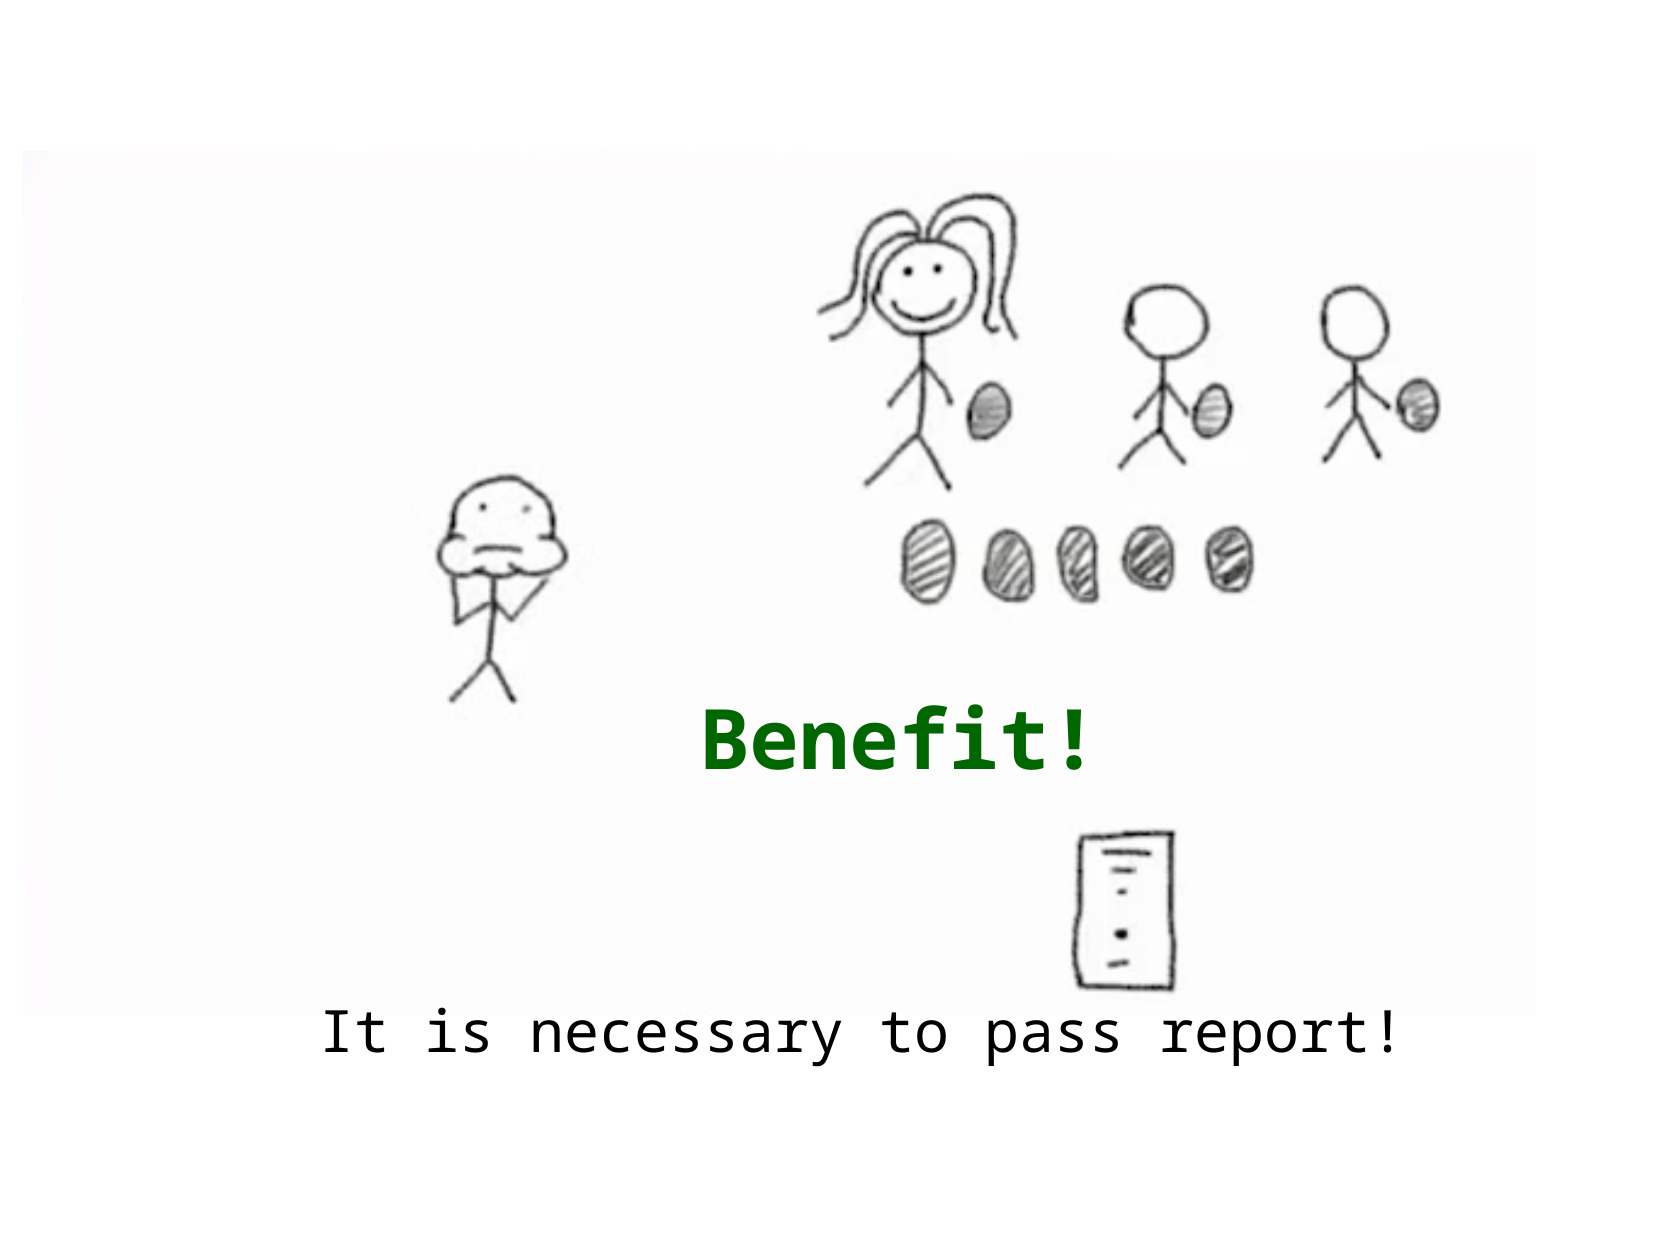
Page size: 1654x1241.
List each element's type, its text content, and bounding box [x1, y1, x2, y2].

text_box Benefit! [685, 673, 1276, 783]
title It is necessary to pass report! [118, 926, 1607, 1134]
picture [23, 151, 1536, 1016]
